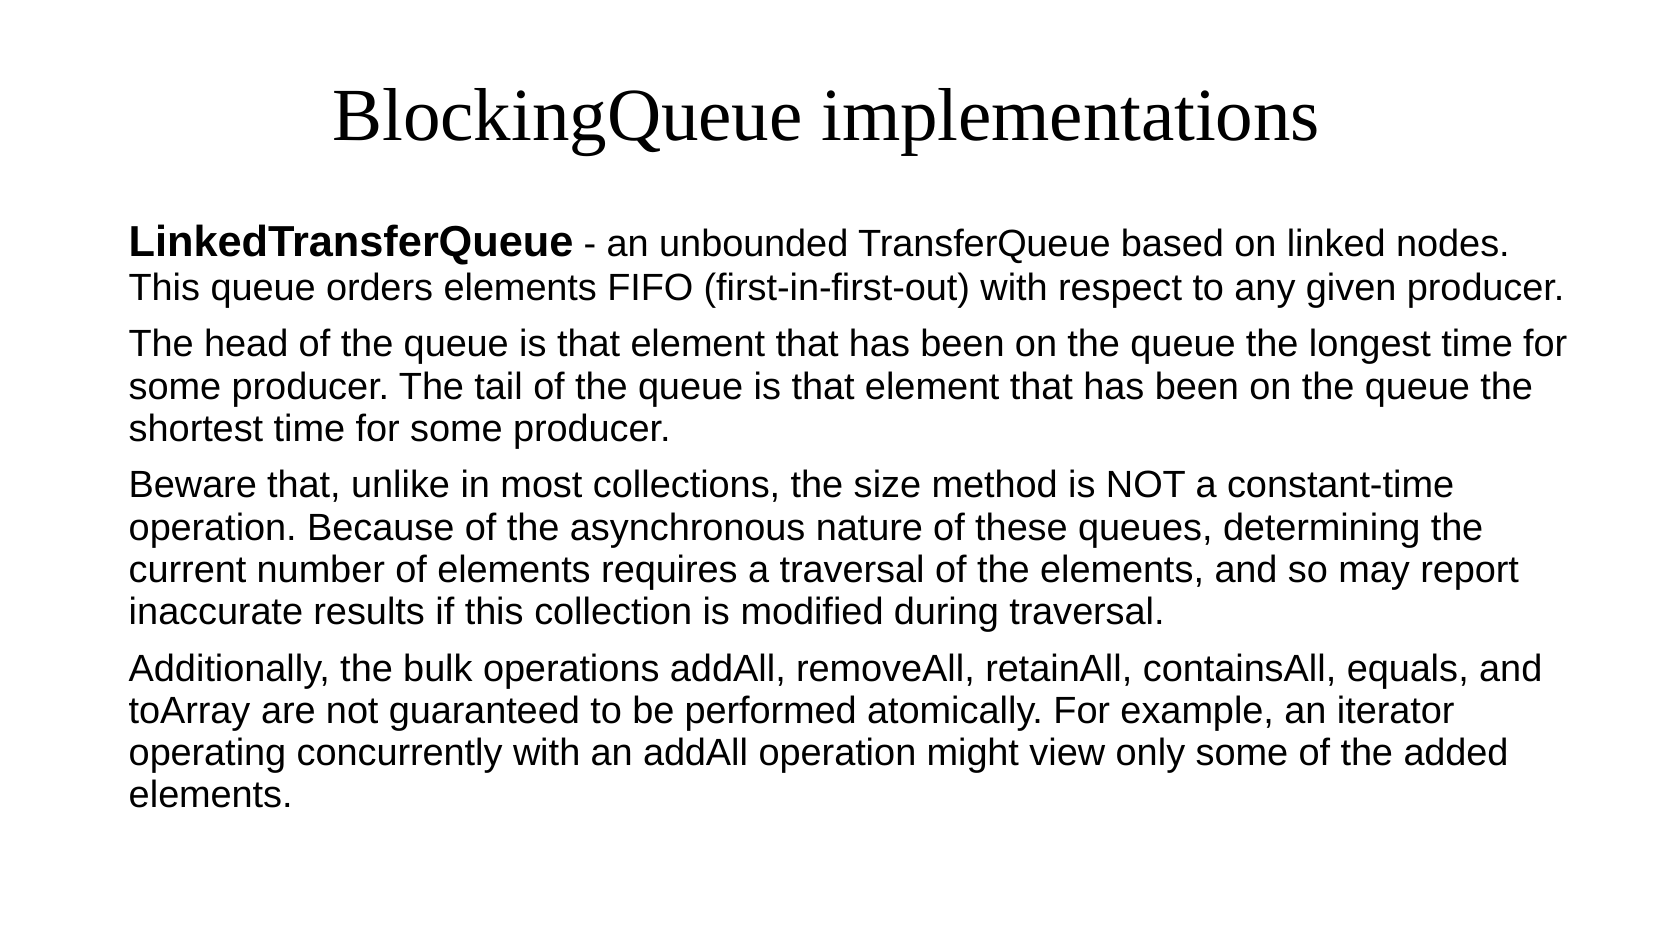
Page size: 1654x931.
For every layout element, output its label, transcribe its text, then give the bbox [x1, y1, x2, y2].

title BlockingQueue implementations [82, 36, 1571, 193]
list LinkedTransferQueue - an unbounded TransferQueue based on linked nodes. This queue orders elements FIFO (first-in-first-out) with respect to any given producer. The head of the queue is that element that has been on the queue the longest time for some producer. The tail of the queue is that element that has been on the queue the shortest time for some producer. Beware that, unlike in most collections, the size method is NOT a constant-time operation. Because of the asynchronous nature of these queues, determining the current number of elements requires a traversal of the elements, and so may report inaccurate results if this collection is modified during traversal. Additionally, the bulk operations addAll, removeAll, retainAll, containsAll, equals, and toArray are not guaranteed to be performed atomically. For example, an iterator operating concurrently with an addAll operation might view only some of the added elements. [82, 217, 1571, 833]
